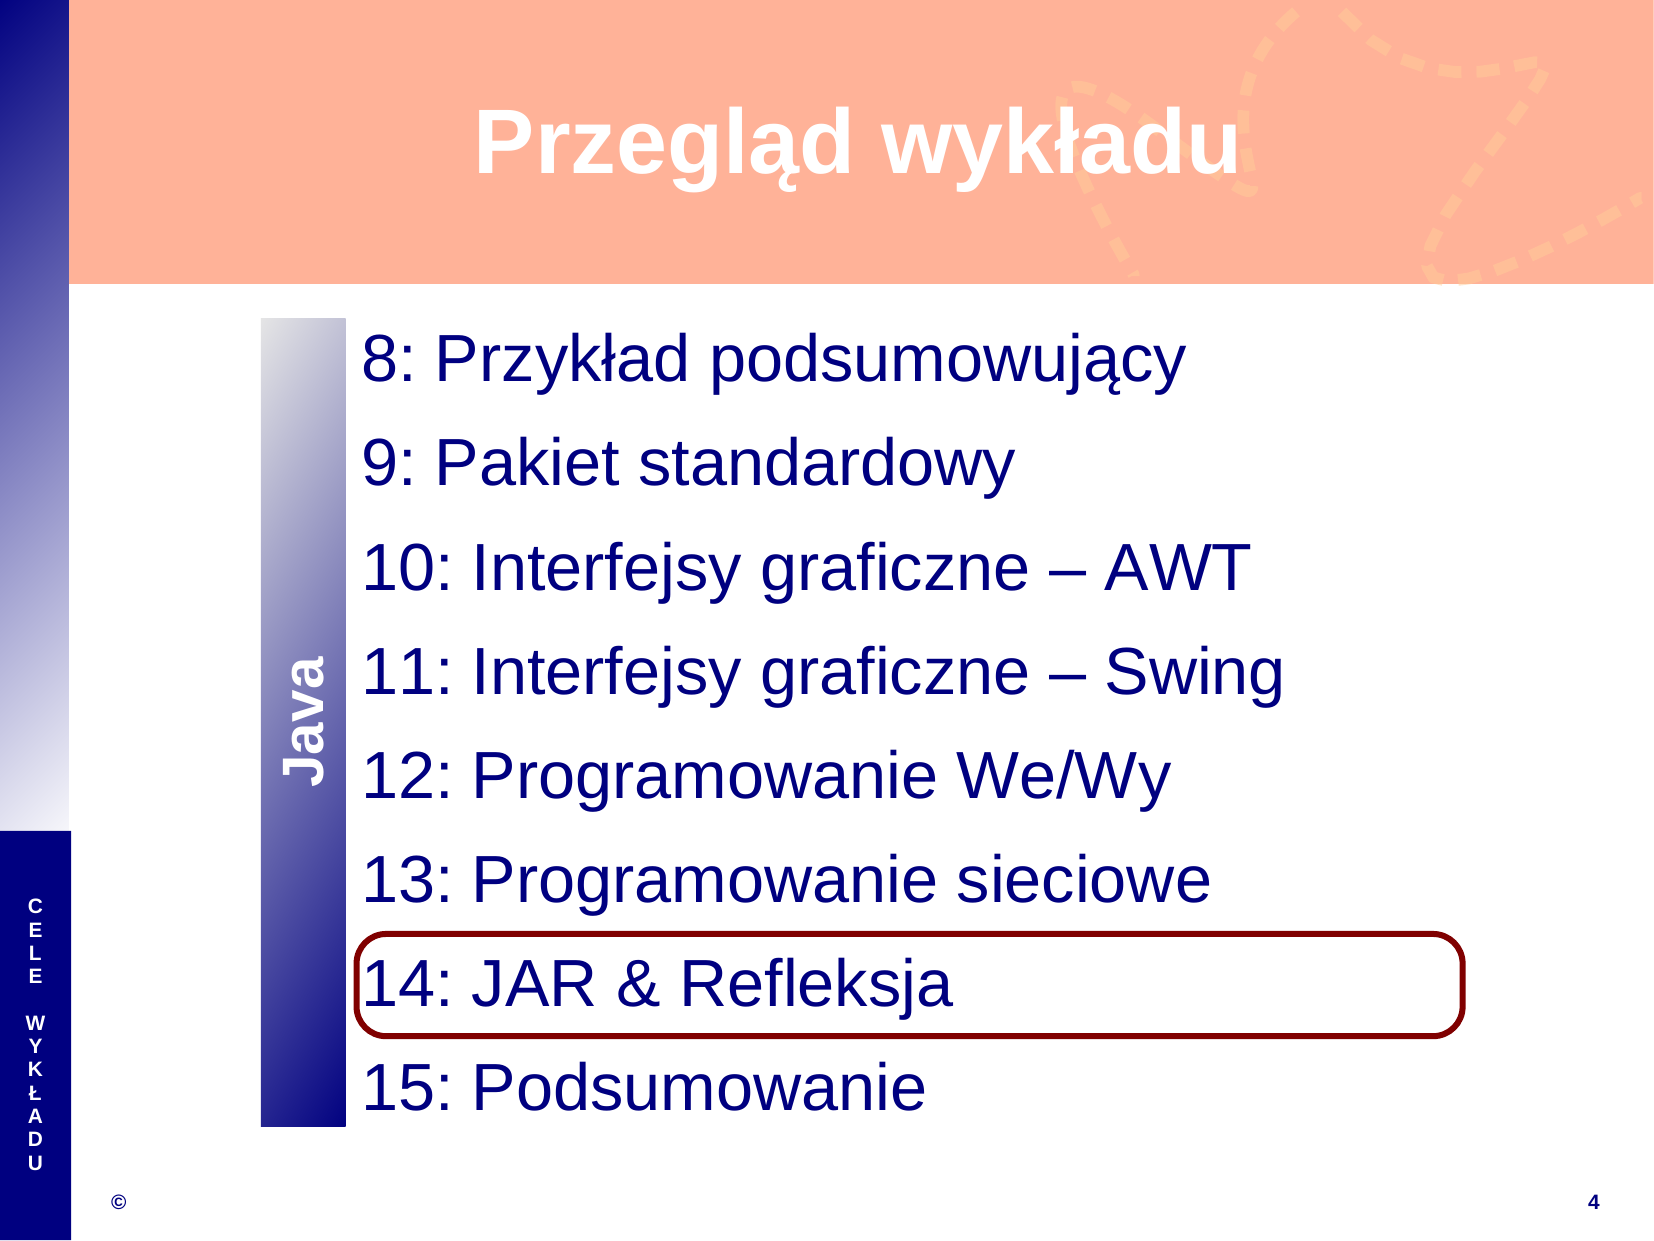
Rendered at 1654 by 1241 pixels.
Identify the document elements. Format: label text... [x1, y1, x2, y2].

list 8: Przykład podsumowujący 9: Pakiet standardowy 10: Interfejsy graficzne – AWT 11: Interfejsy graficzne – Swing 12: Programowanie We/Wy 13: Programowanie sieciowe 14: JAR & Refleksja 15: Podsumowanie [346, 321, 1422, 1126]
text_box Java [260, 318, 346, 1127]
list 8: Przykład podsumowujący 9: Pakiet standardowy 10: Interfejsy graficzne – AWT 11: Interfejsy graficzne – Swing 12: Programowanie We/Wy 13: Programowanie sieciowe 14: JAR & Refleksja 15: Podsumowanie [360, 937, 1422, 1033]
text_box C E L E W Y K Ł A D U [0, 829, 71, 1241]
title Przegląd wykładu [101, 37, 1617, 246]
